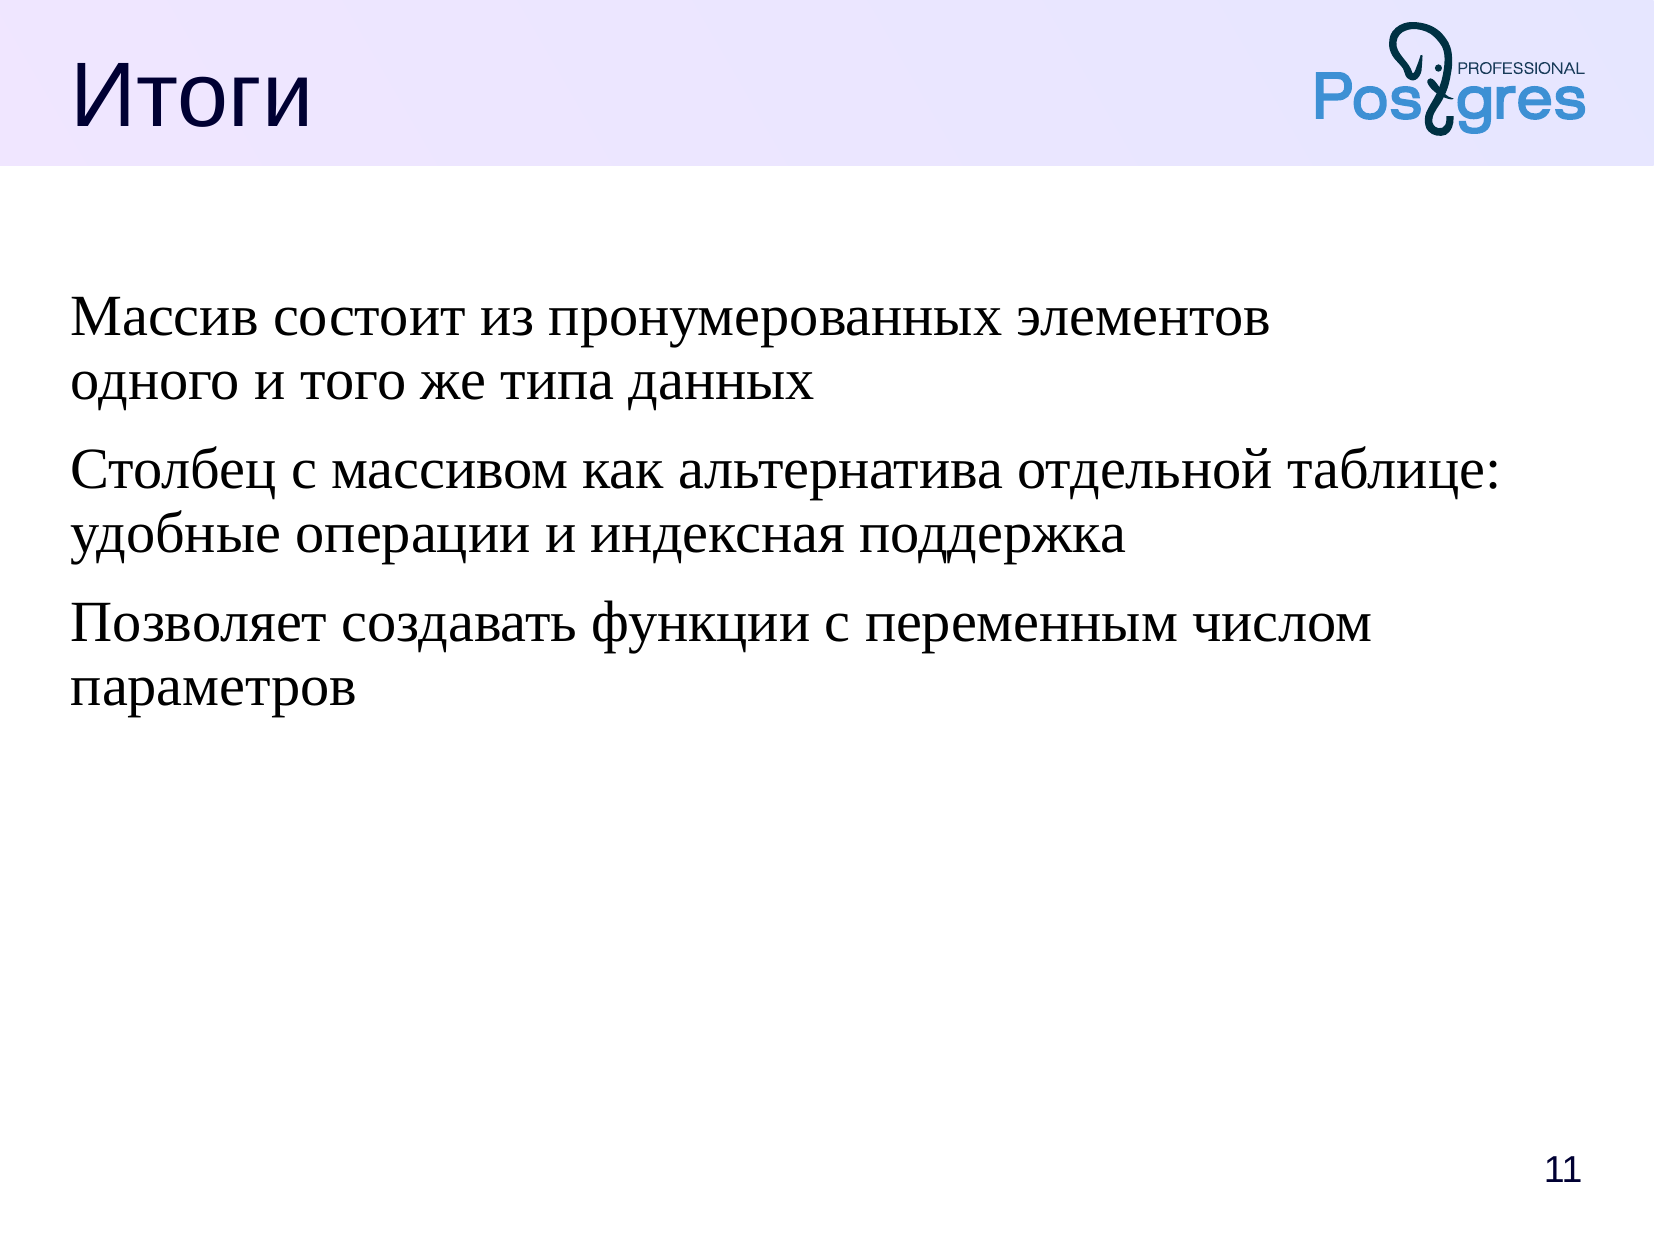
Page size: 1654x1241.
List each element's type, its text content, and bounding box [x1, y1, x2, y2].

title Итоги [70, 43, 1241, 147]
list Массив состоит из пронумерованных элементов одного и того же типа данных Столбец с массивом как альтернатива отдельной таблице: удобные операции и индексная поддержка Позволяет создавать функции с переменным числом параметров [70, 283, 1583, 1134]
